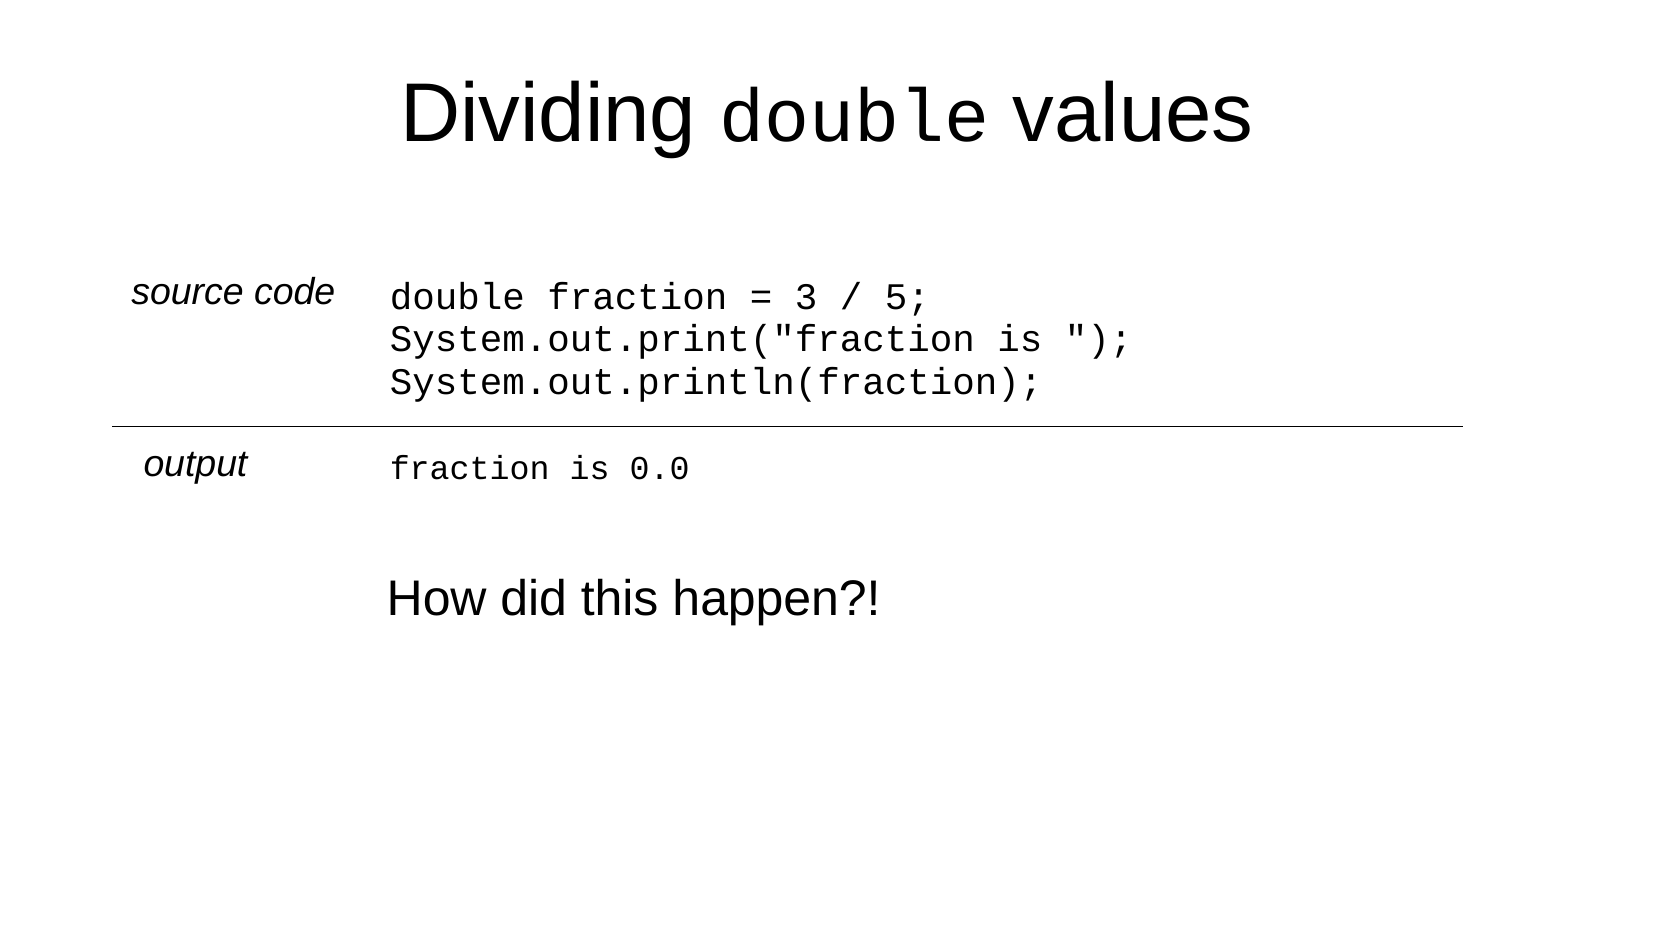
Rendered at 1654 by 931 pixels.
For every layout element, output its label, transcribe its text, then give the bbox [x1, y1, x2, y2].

text_box source code [116, 263, 351, 320]
text_box How did this happen?! [371, 562, 896, 634]
text_box double fraction = 3 / 5; System.out.print("fraction is "); System.out.println(fraction); [375, 270, 1643, 456]
text_box fraction is 0.0 [375, 444, 990, 503]
title Dividing double values [82, 37, 1571, 193]
text_box output [128, 435, 263, 492]
